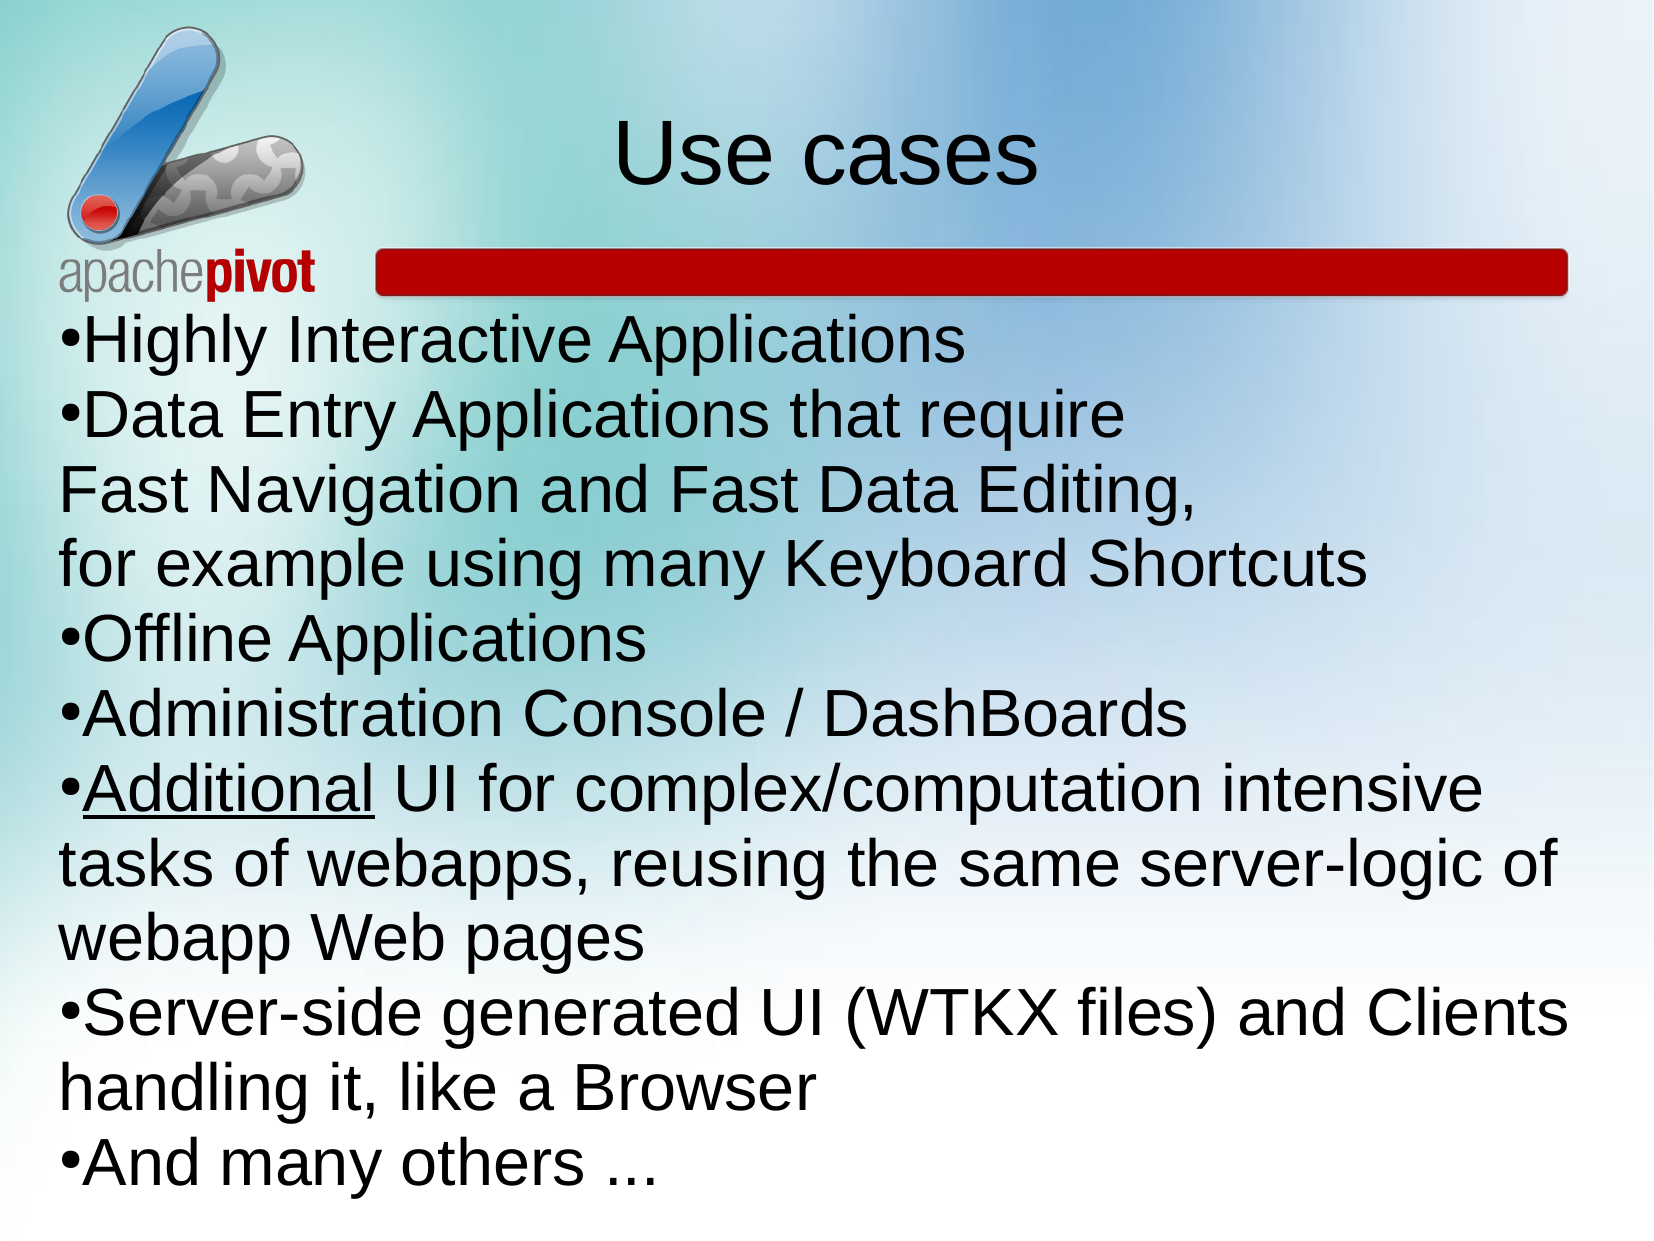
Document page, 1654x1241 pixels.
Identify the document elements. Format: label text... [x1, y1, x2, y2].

subtitle Highly Interactive Applications Data Entry Applications that require Fast Navigation and Fast Data Editing, for example using many Keyboard Shortcuts Offline Applications Administration Console / DashBoards Additional UI for complex/computation intensive tasks of webapps, reusing the same server-logic of webapp Web pages Server-side generated UI (WTKX files) and Clients handling it, like a Browser And many others ... [59, 290, 1595, 1211]
picture [0, 0, 1654, 1241]
title Use cases [315, 49, 1571, 257]
